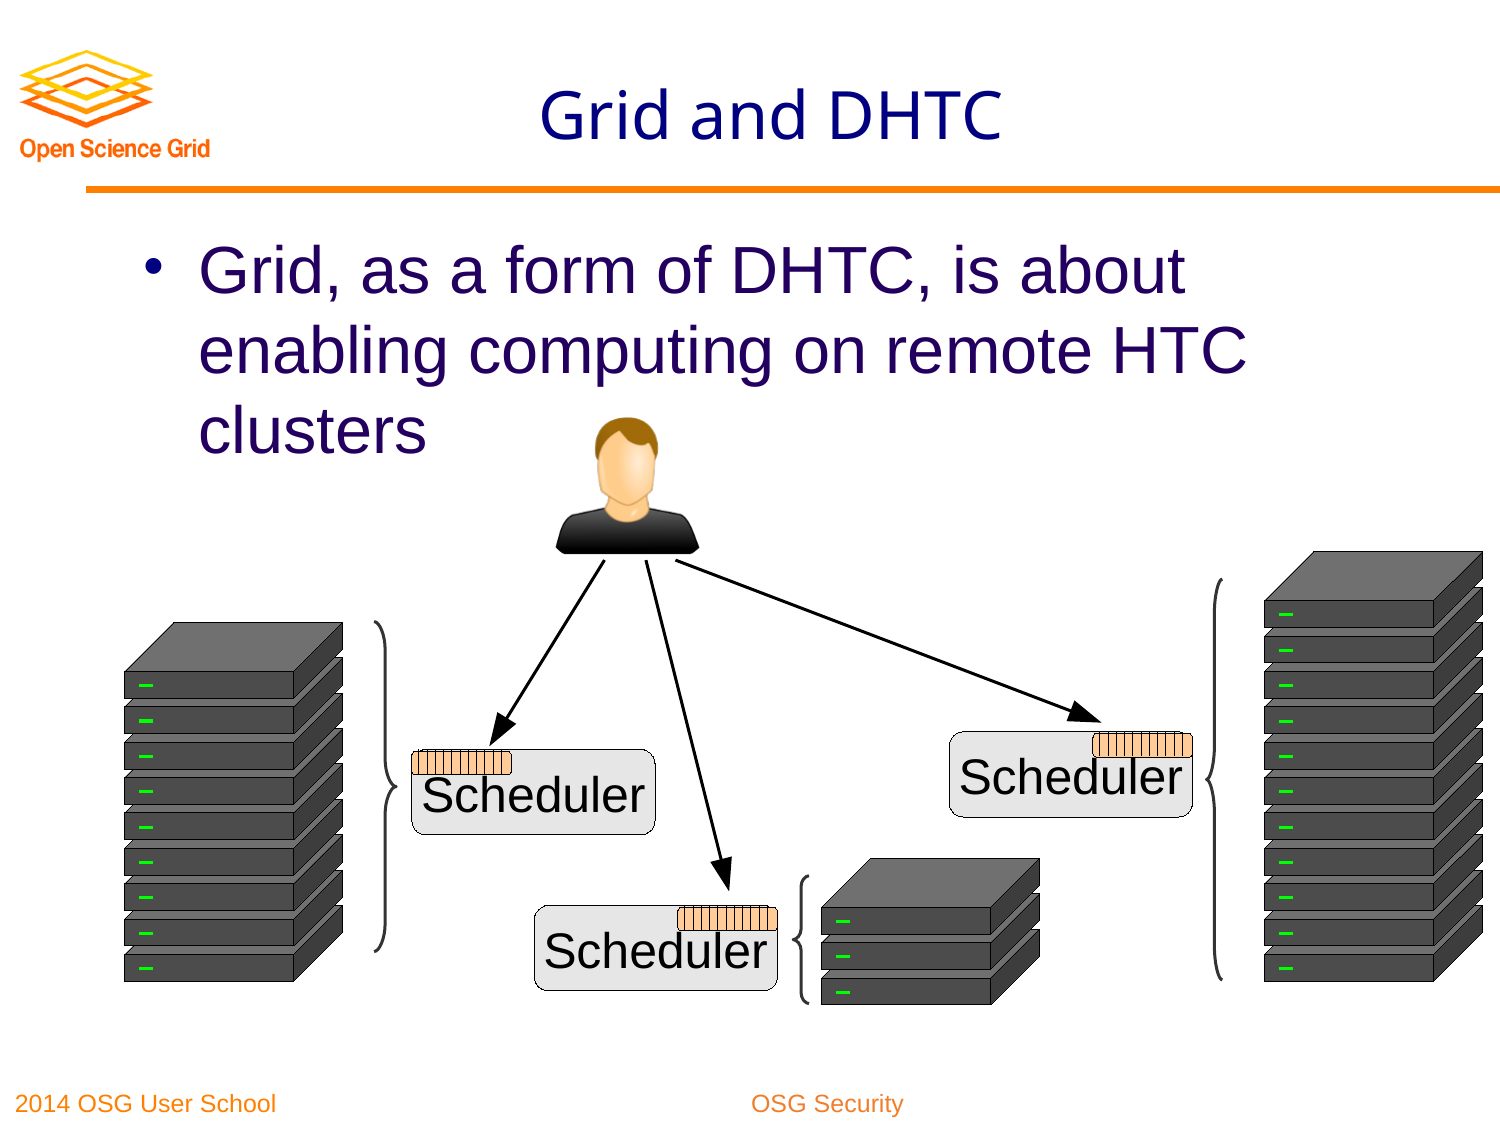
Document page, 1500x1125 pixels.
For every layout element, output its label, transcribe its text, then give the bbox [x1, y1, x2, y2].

text_box [1092, 733, 1193, 758]
text_box [124, 728, 343, 805]
text_box [1264, 834, 1483, 911]
text_box [411, 751, 512, 775]
text_box [1264, 870, 1483, 946]
text_box [124, 870, 343, 946]
text_box [1264, 657, 1483, 734]
text_box [1264, 693, 1483, 770]
title Grid and DHTC [201, 18, 1342, 207]
text_box [677, 907, 778, 931]
picture [0, 27, 201, 179]
list Grid, as a form of DHTC, is about enabling computing on remote HTC clusters [127, 218, 1403, 872]
text_box [1264, 551, 1483, 628]
text_box [124, 905, 343, 982]
text_box [821, 893, 1040, 970]
text_box Scheduler [411, 749, 656, 835]
text_box [821, 858, 1040, 935]
text_box [1264, 763, 1483, 840]
picture [552, 407, 703, 558]
text_box [124, 799, 343, 876]
text_box [1264, 905, 1483, 982]
text_box [1264, 587, 1483, 663]
text_box [1264, 622, 1483, 699]
text_box Scheduler [534, 905, 778, 991]
text_box [124, 657, 343, 734]
text_box [1264, 799, 1483, 876]
text_box [124, 622, 343, 699]
text_box [124, 693, 343, 770]
text_box [124, 763, 343, 840]
text_box [124, 834, 343, 911]
text_box [821, 929, 1040, 1005]
text_box [1264, 728, 1483, 805]
text_box Scheduler [949, 731, 1193, 818]
